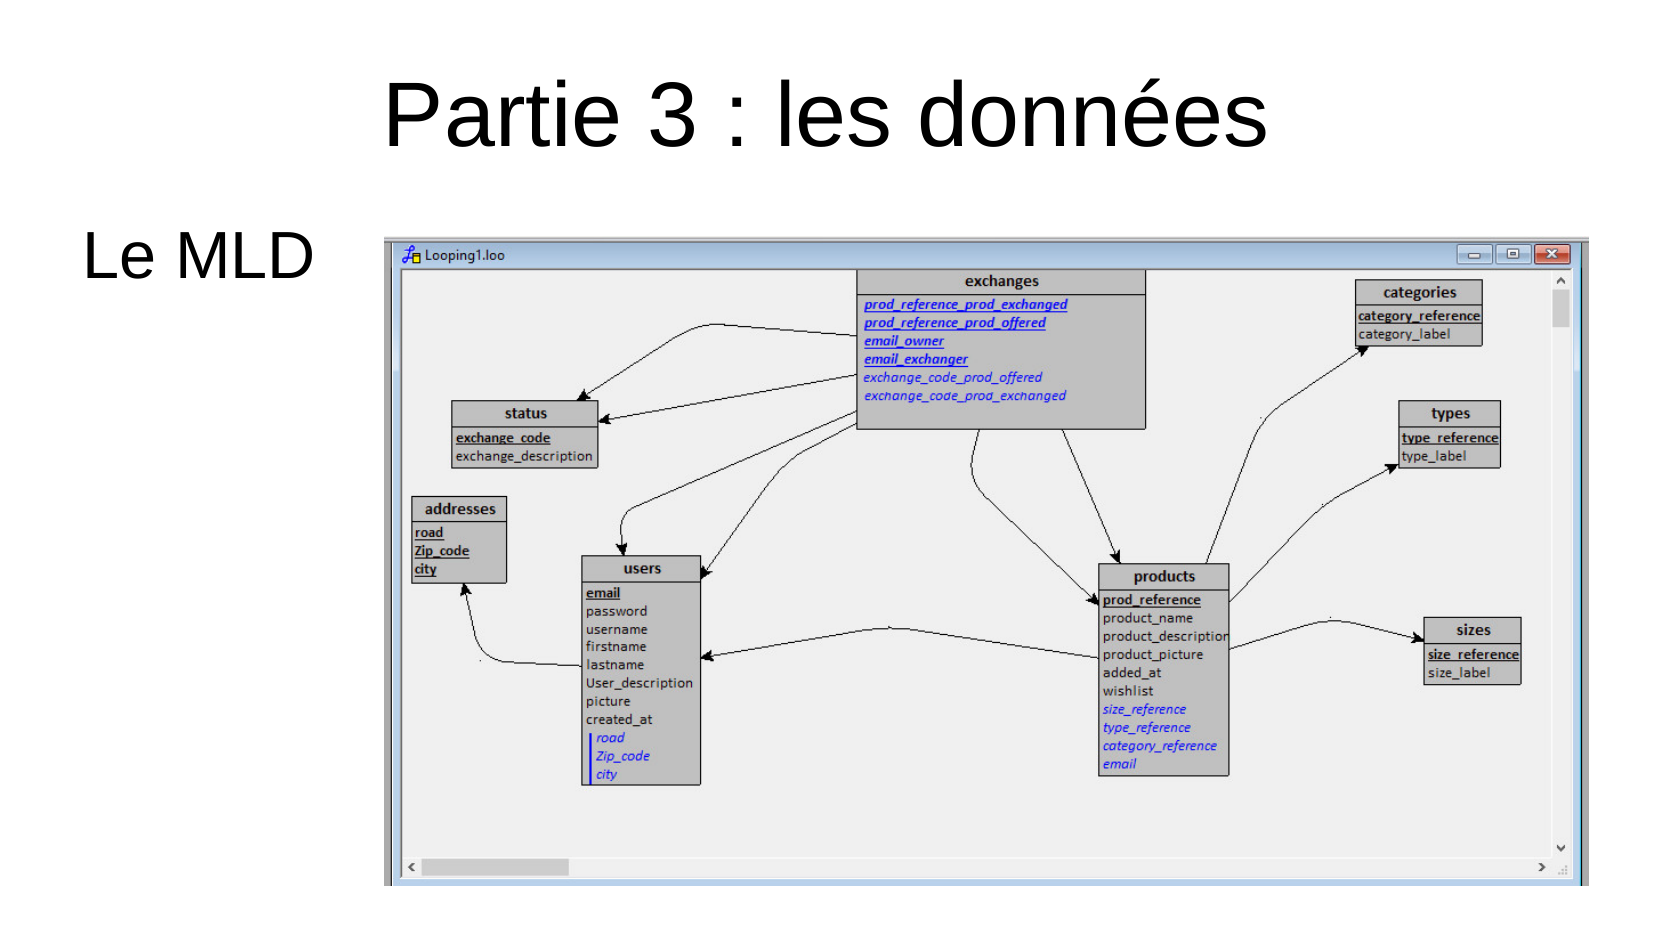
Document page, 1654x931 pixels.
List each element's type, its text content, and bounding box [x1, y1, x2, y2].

picture [384, 236, 1589, 886]
title Partie 3 : les données [82, 37, 1571, 193]
list Le MLD [82, 217, 1571, 758]
